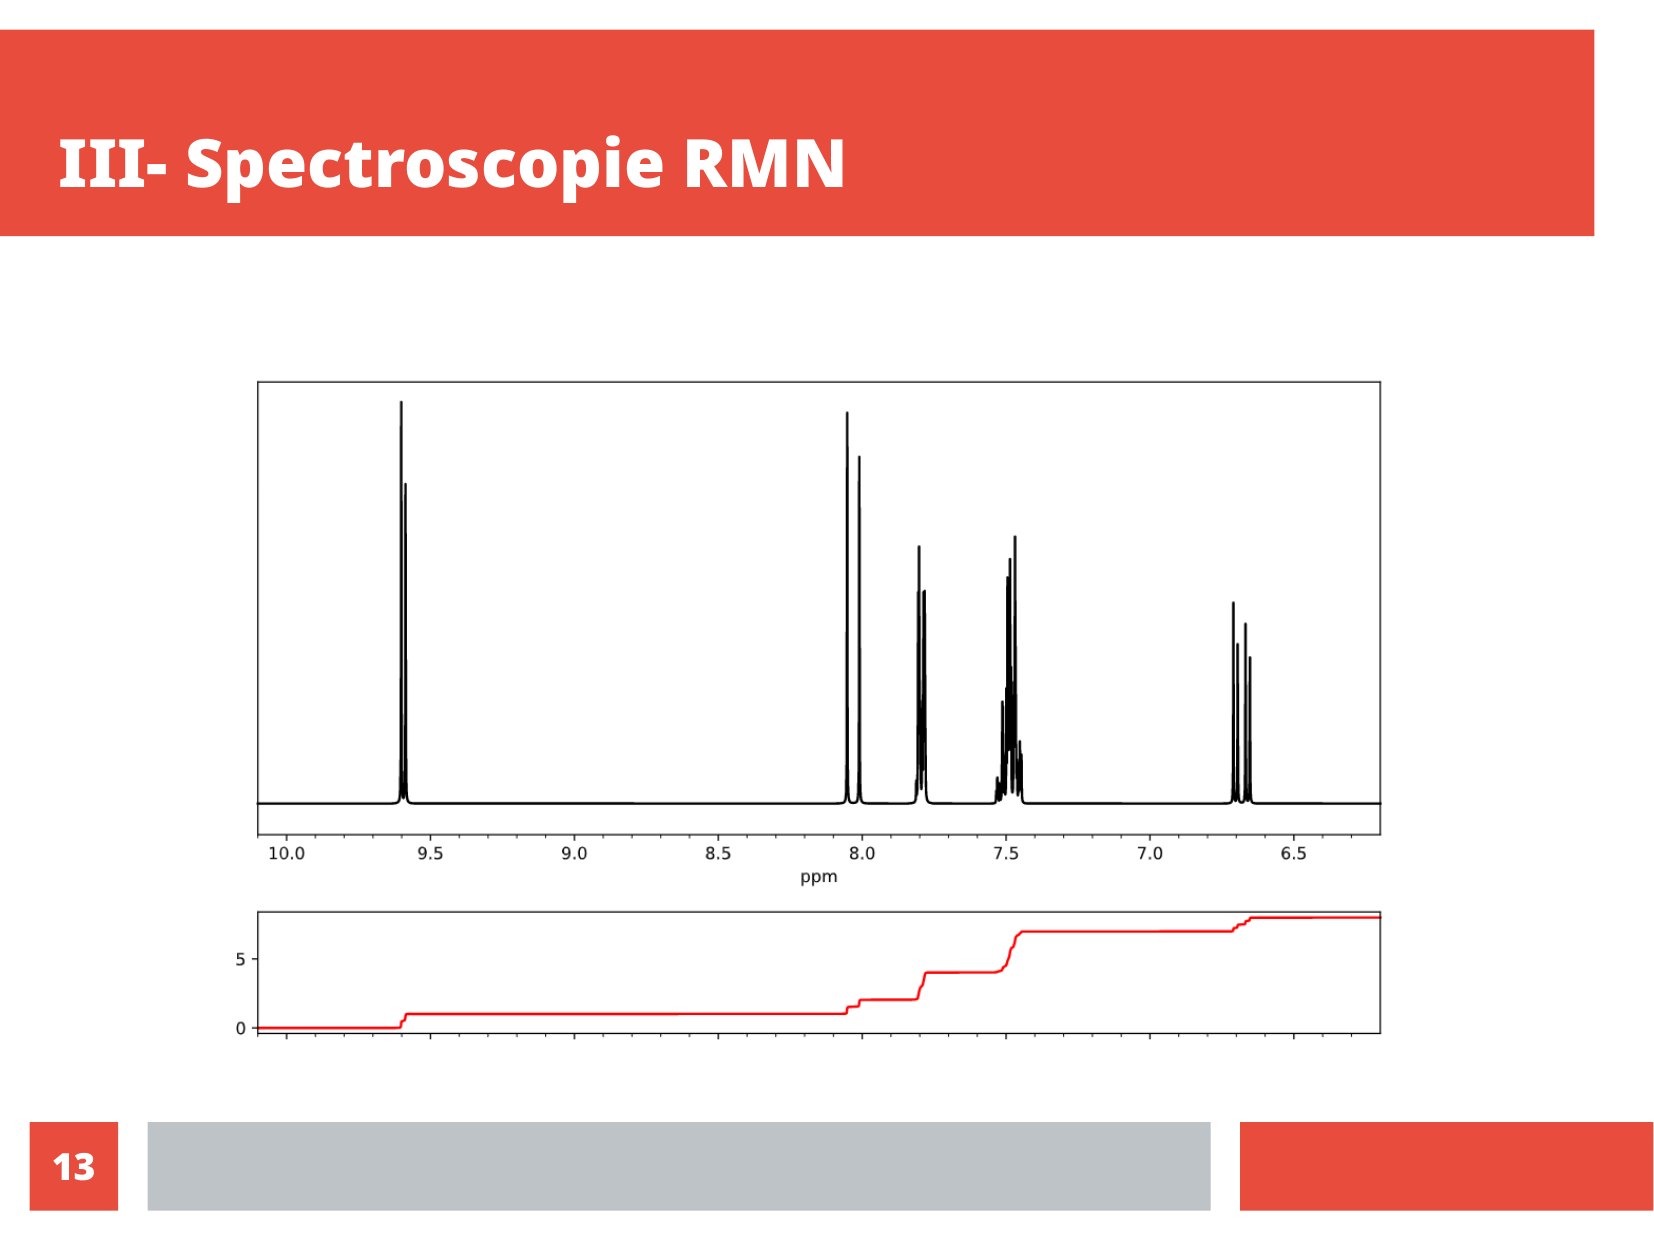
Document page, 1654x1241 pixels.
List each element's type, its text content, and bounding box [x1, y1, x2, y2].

title III- Spectroscopie RMN [59, 59, 1595, 207]
picture [234, 366, 1389, 1052]
